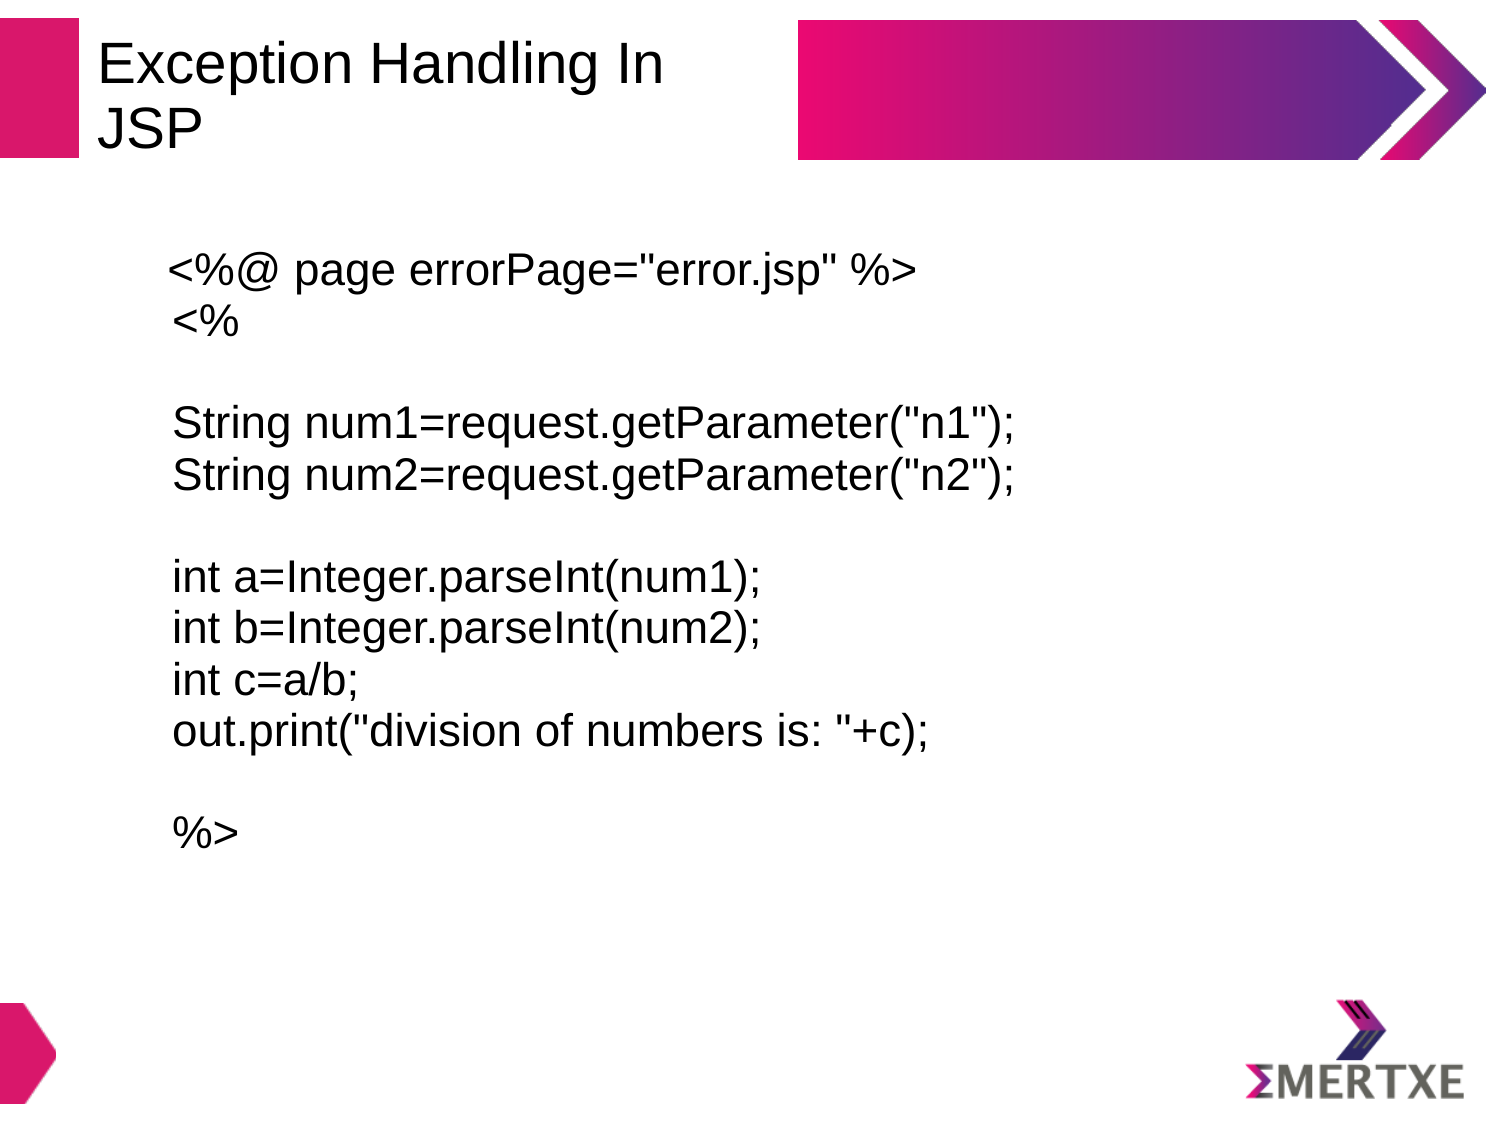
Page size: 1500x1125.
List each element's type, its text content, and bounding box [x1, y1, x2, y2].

text_box <%@ page errorPage="error.jsp" %> <% String num1=request.getParameter("n1"); String num2=request.getParameter("n2"); int a=Integer.parseInt(num1); int b=Integer.parseInt(num2); int c=a/b; out.print("division of numbers is: "+c); %> [106, 236, 1288, 867]
picture [798, 20, 1486, 160]
text_box Exception Handling In JSP [82, 23, 780, 178]
picture [1245, 996, 1465, 1099]
